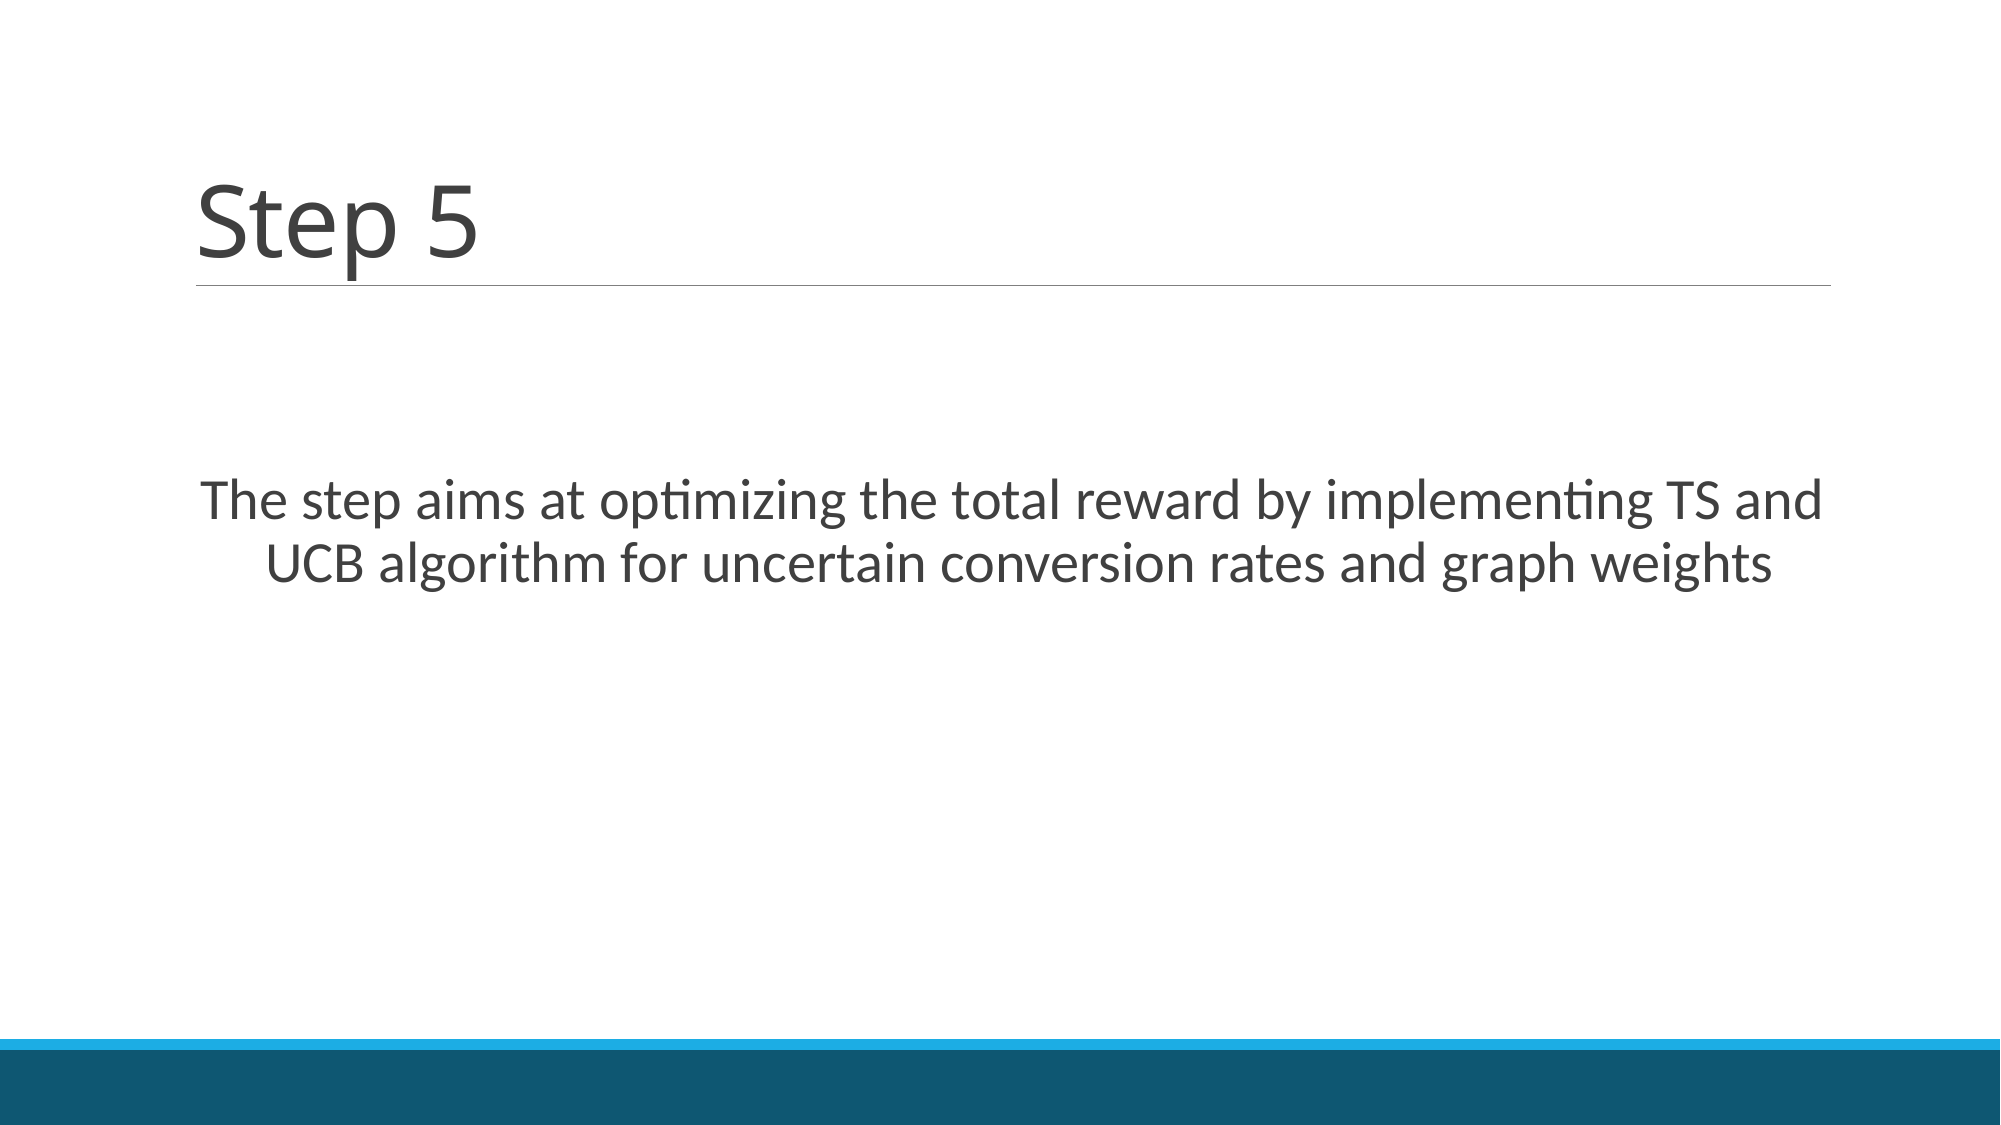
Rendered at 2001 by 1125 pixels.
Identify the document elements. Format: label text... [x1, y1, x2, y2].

title Step 5 [180, 47, 1831, 286]
list The step aims at optimizing the total reward by implementing TS and UCB algorithm for uncertain conversion rates and graph weights [180, 462, 1831, 963]
